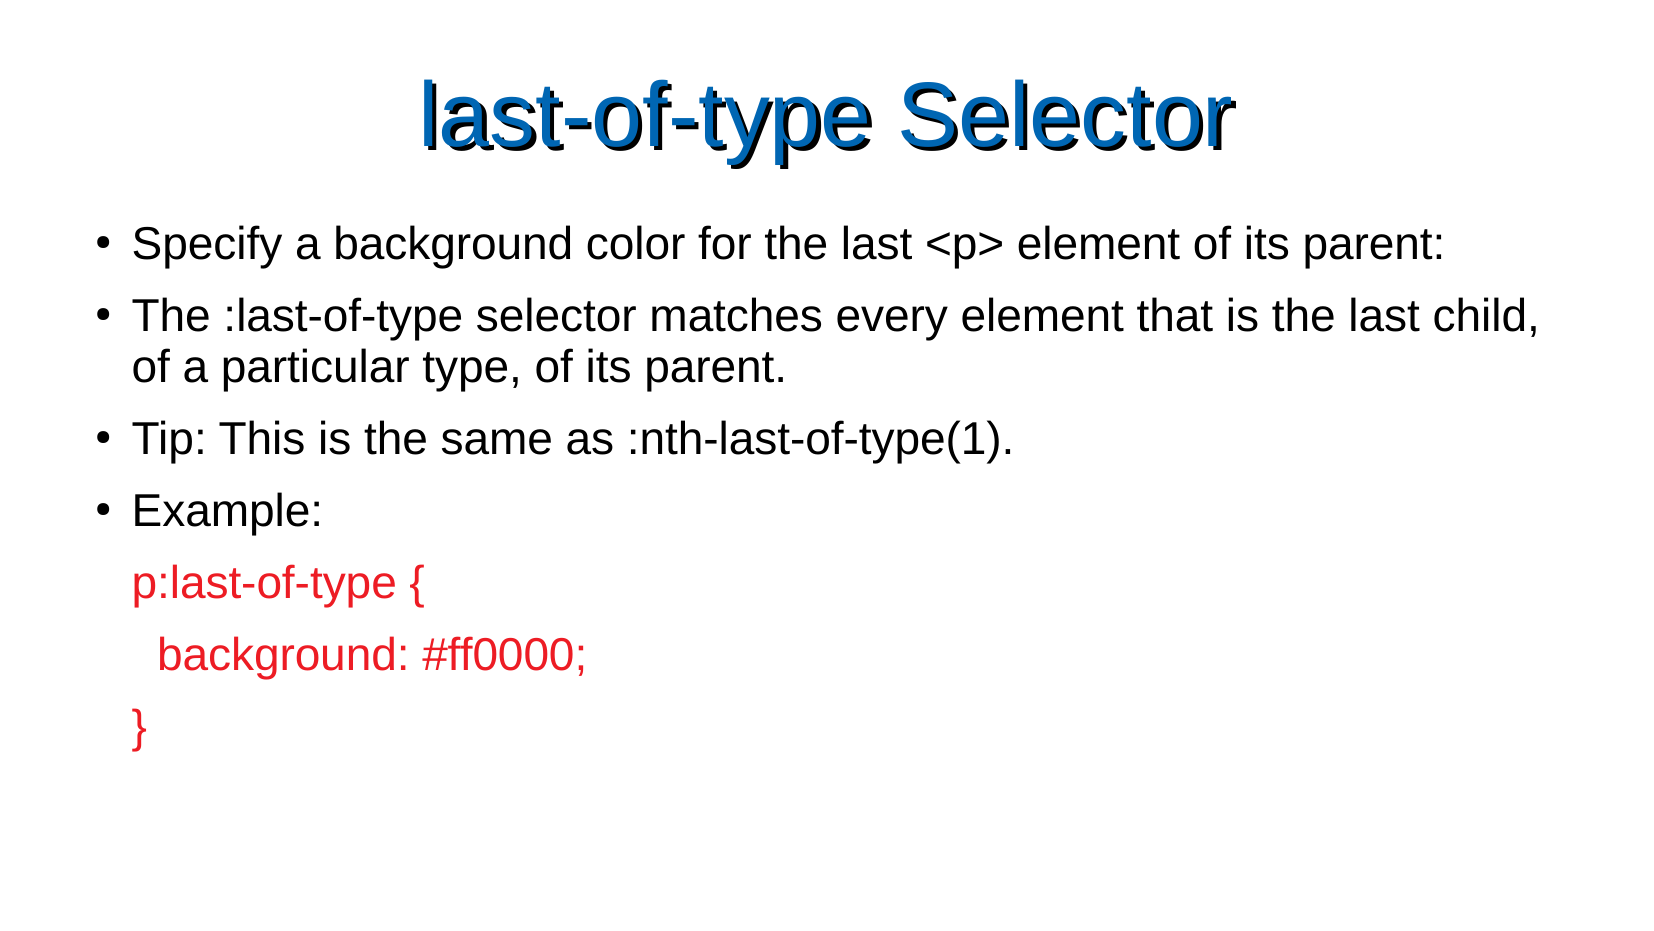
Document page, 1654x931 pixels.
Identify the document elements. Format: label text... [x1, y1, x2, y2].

list Specify a background color for the last <p> element of its parent: The :last-of-type selector matches every element that is the last child, of a particular type, of its parent. Tip: This is the same as :nth-last-of-type(1). Example: p:last-of-type { background: #ff0000; } [82, 217, 1571, 758]
title last-of-type Selector [82, 37, 1571, 193]
